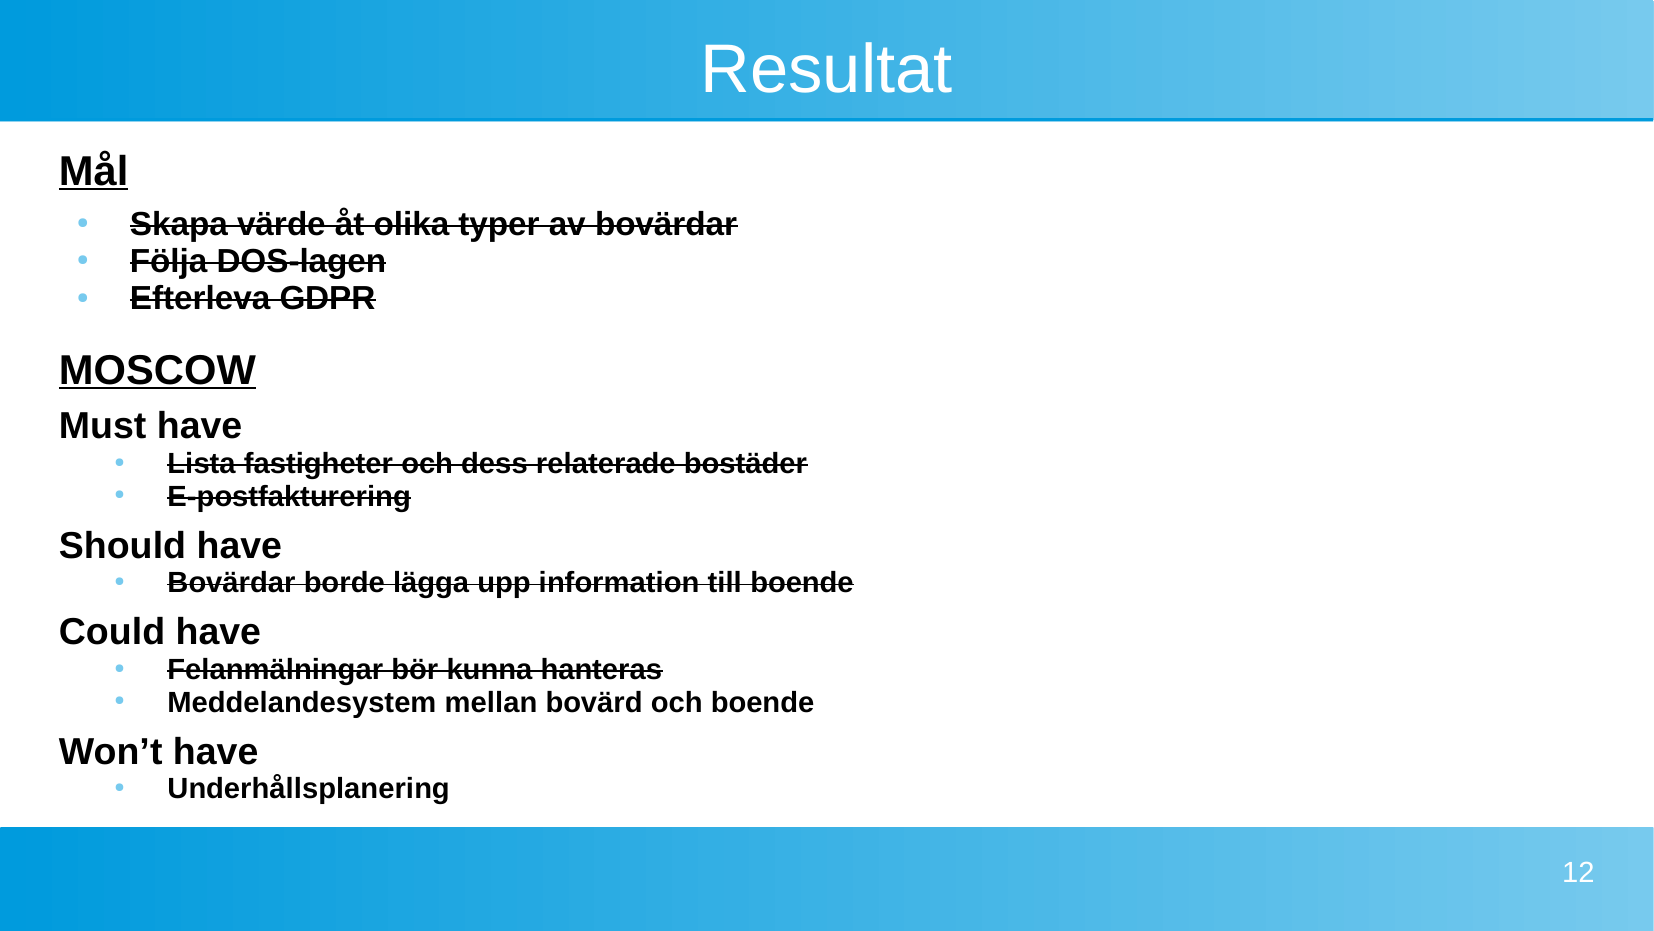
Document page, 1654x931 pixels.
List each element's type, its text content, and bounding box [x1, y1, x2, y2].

title Resultat [59, 29, 1595, 108]
list Mål Skapa värde åt olika typer av bovärdar Följa DOS-lagen Efterleva GDPR MOSCOW Must have Lista fastigheter och dess relaterade bostäder E-postfakturering Should have Bovärdar borde lägga upp information till boende Could have Felanmälningar bör kunna hanteras Meddelandesystem mellan bovärd och boende Won’t have Underhållsplanering [59, 147, 1595, 739]
